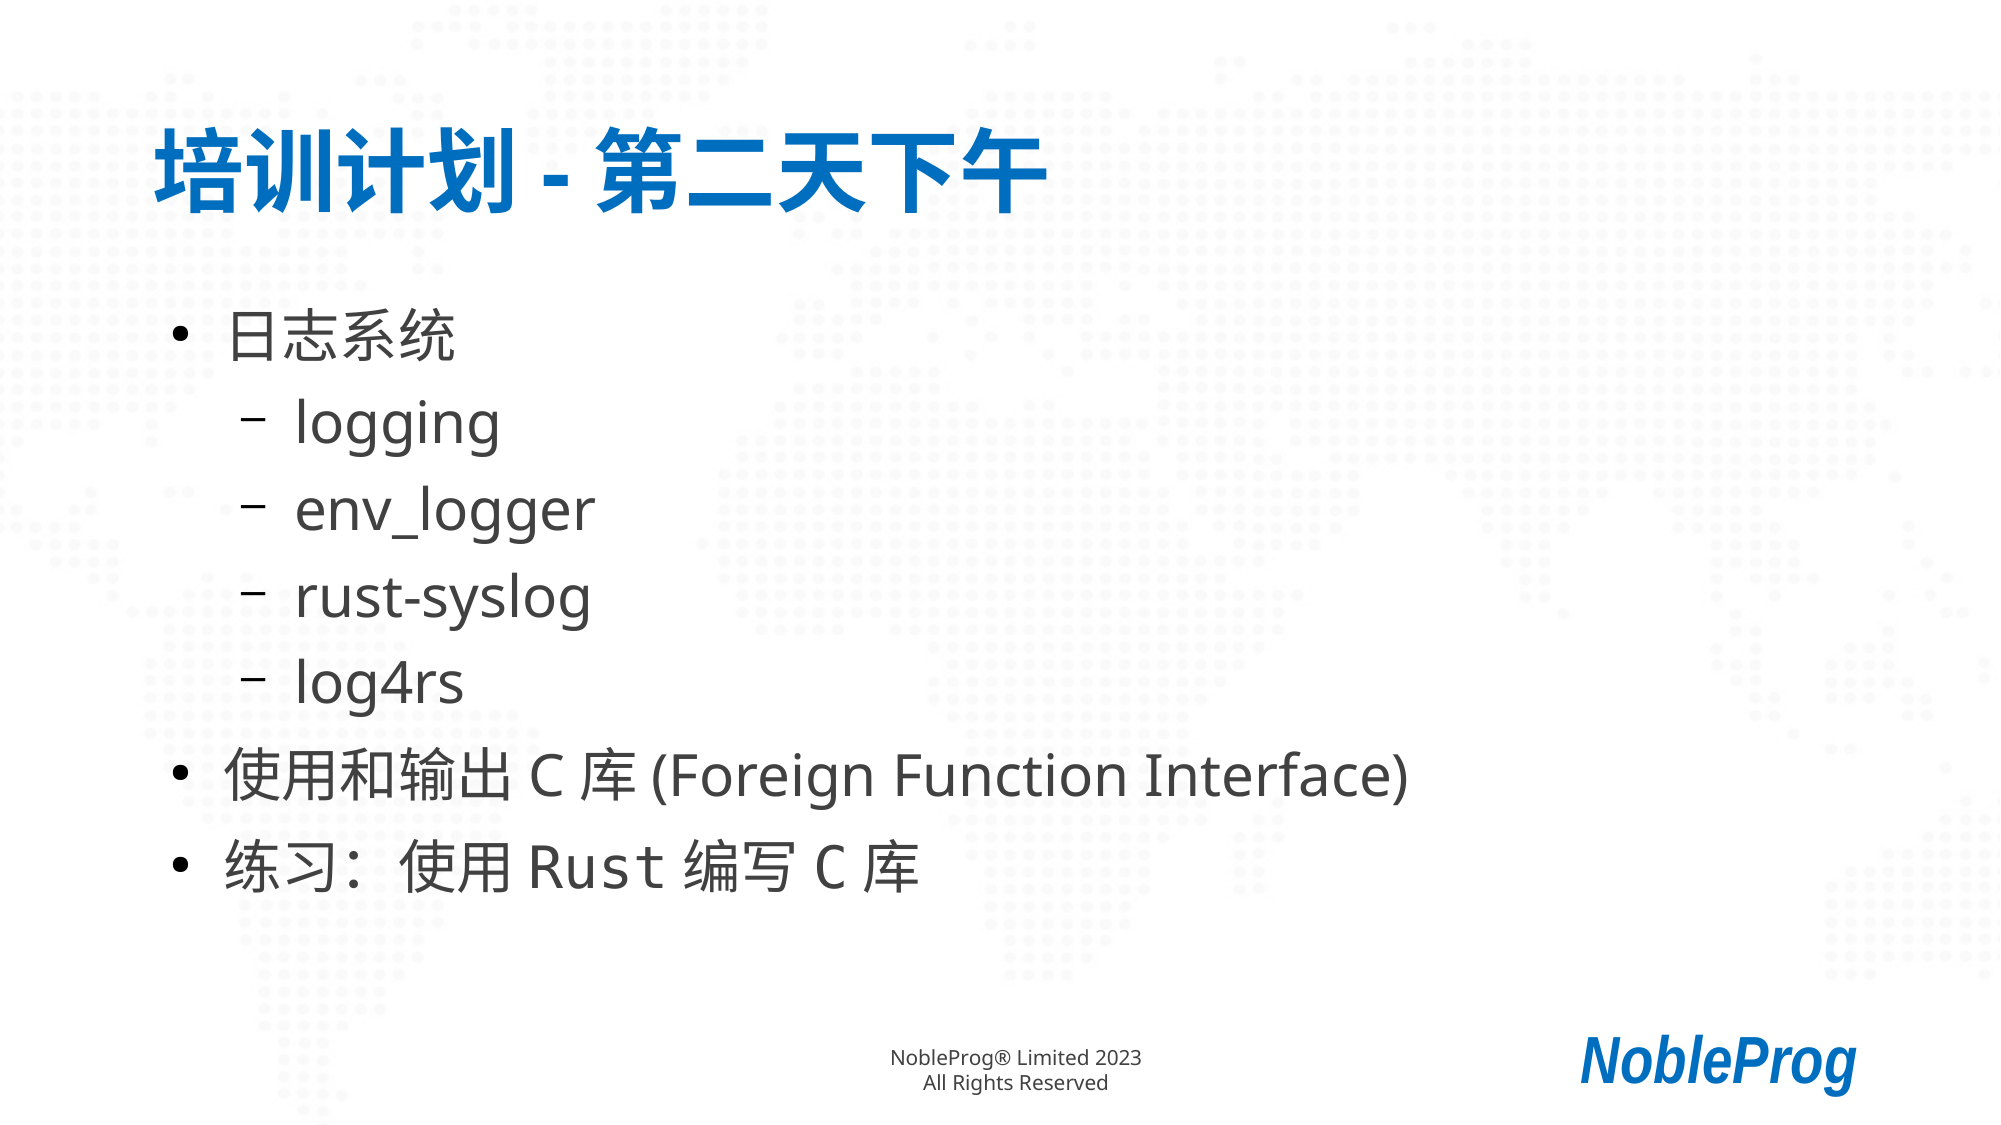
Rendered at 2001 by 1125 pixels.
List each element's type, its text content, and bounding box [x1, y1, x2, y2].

list 日志系统 logging env_logger rust-syslog log4rs 使用和输出C库(Foreign Function Interface) 练习：使用Rust编写C库 [137, 299, 1863, 1014]
title 培训计划-第二天下午 [137, 59, 1863, 278]
